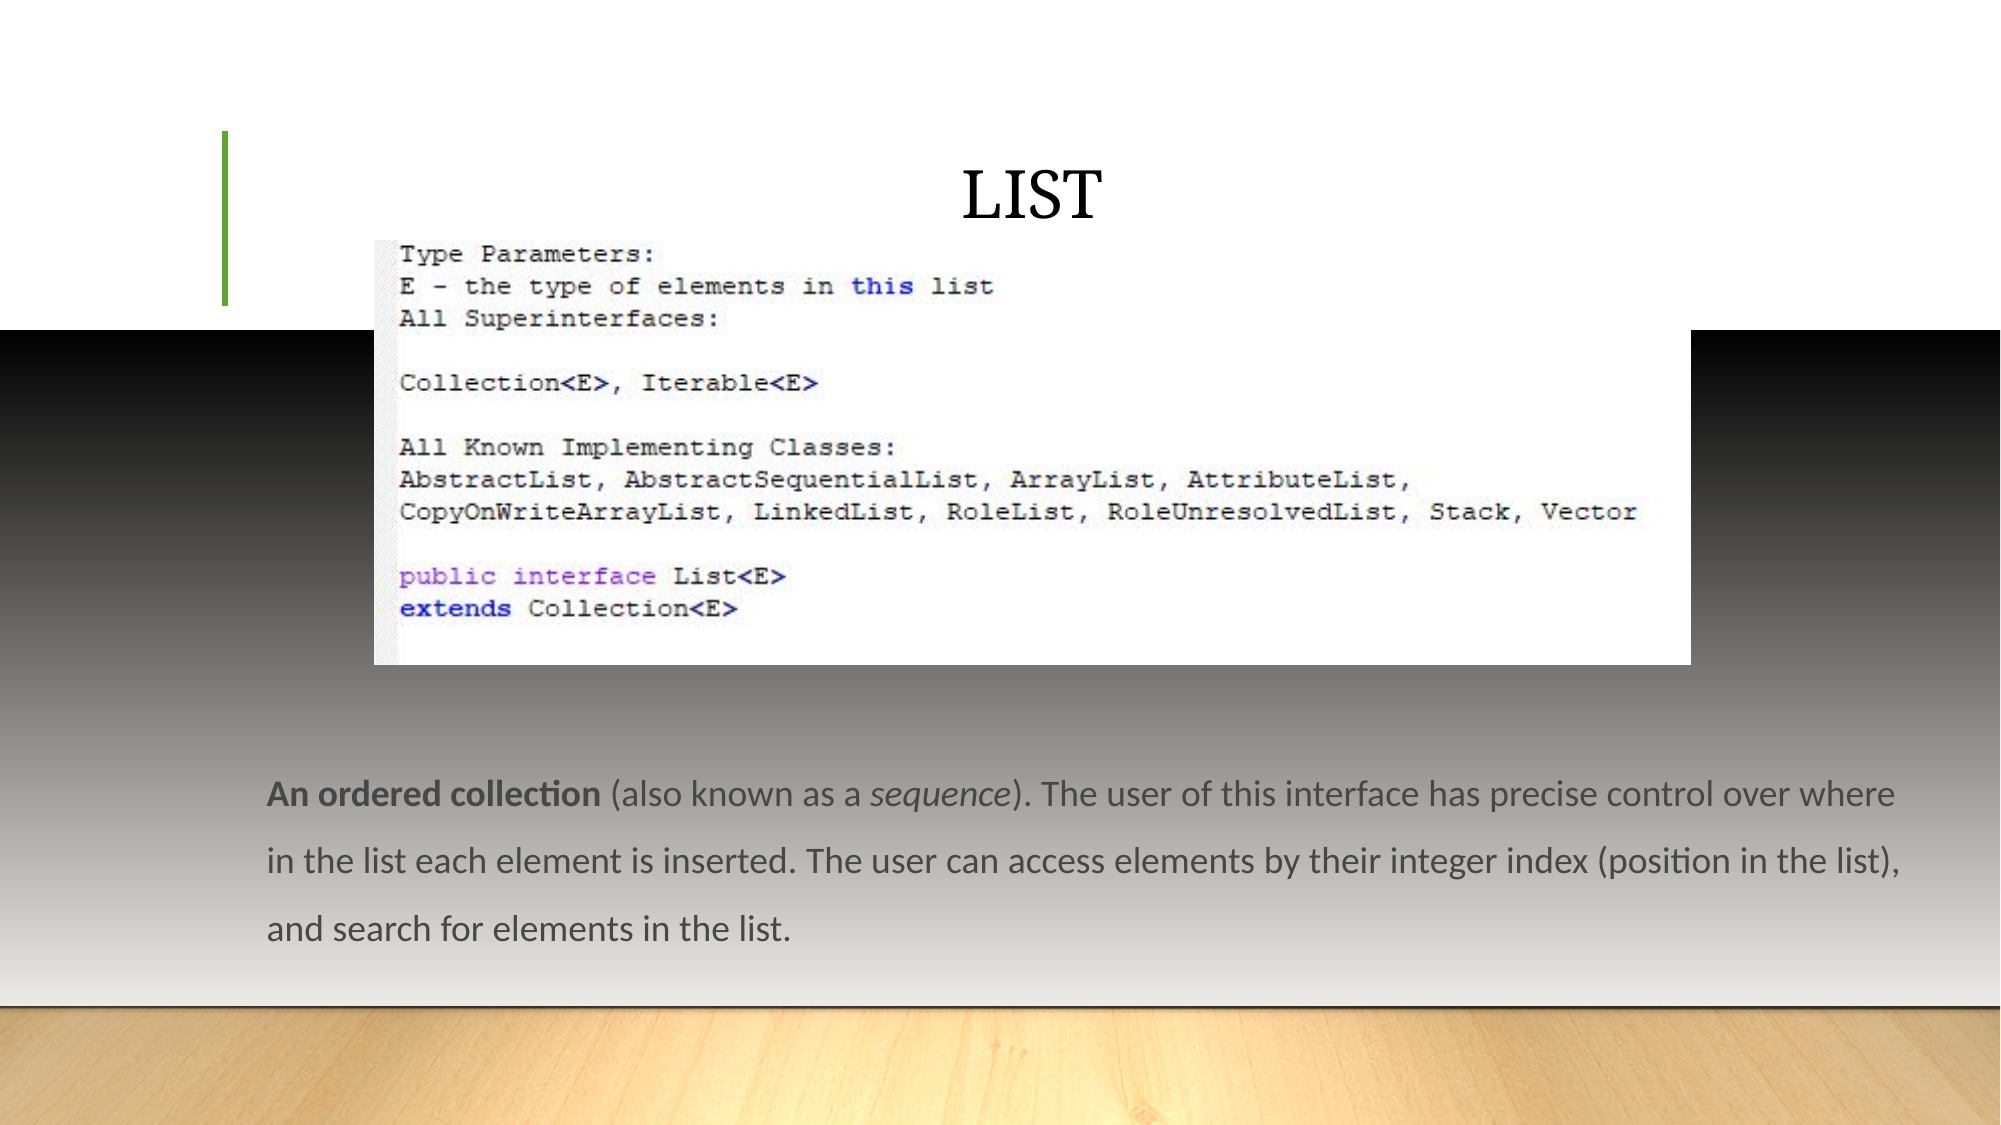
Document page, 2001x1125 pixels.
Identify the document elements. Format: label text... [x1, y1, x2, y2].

title LIST [251, 68, 1814, 241]
picture [374, 240, 1691, 665]
text_box An ordered collection (also known as a sequence). The user of this interface has precise control over where in the list each element is inserted. The user can access elements by their integer index (position in the list), and search for elements in the list. [251, 738, 1946, 952]
